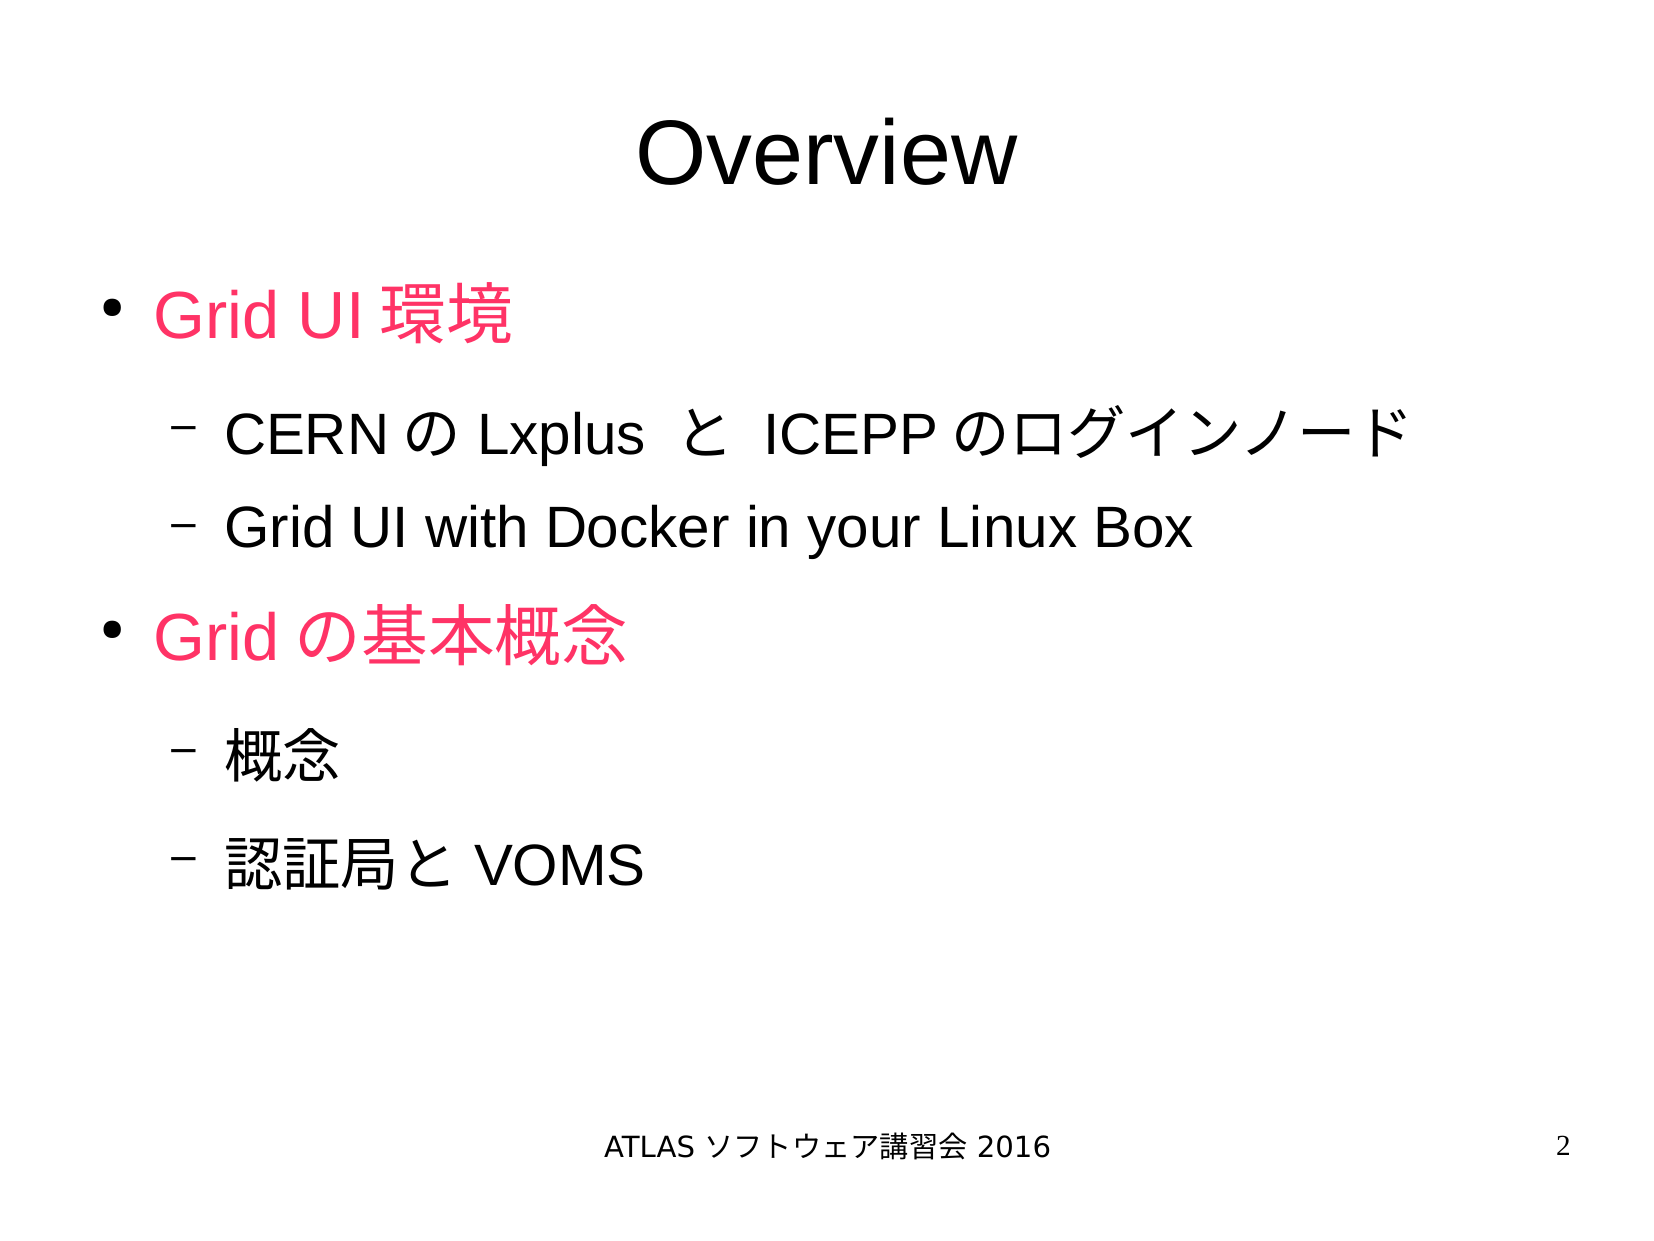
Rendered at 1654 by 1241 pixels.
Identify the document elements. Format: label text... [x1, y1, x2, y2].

list Grid UI環境 CERNのLxplus と ICEPPのログインノード Grid UI with Docker in your Linux Box Gridの基本概念 概念 認証局とVOMS [82, 260, 1571, 1141]
title Overview [82, 49, 1571, 257]
